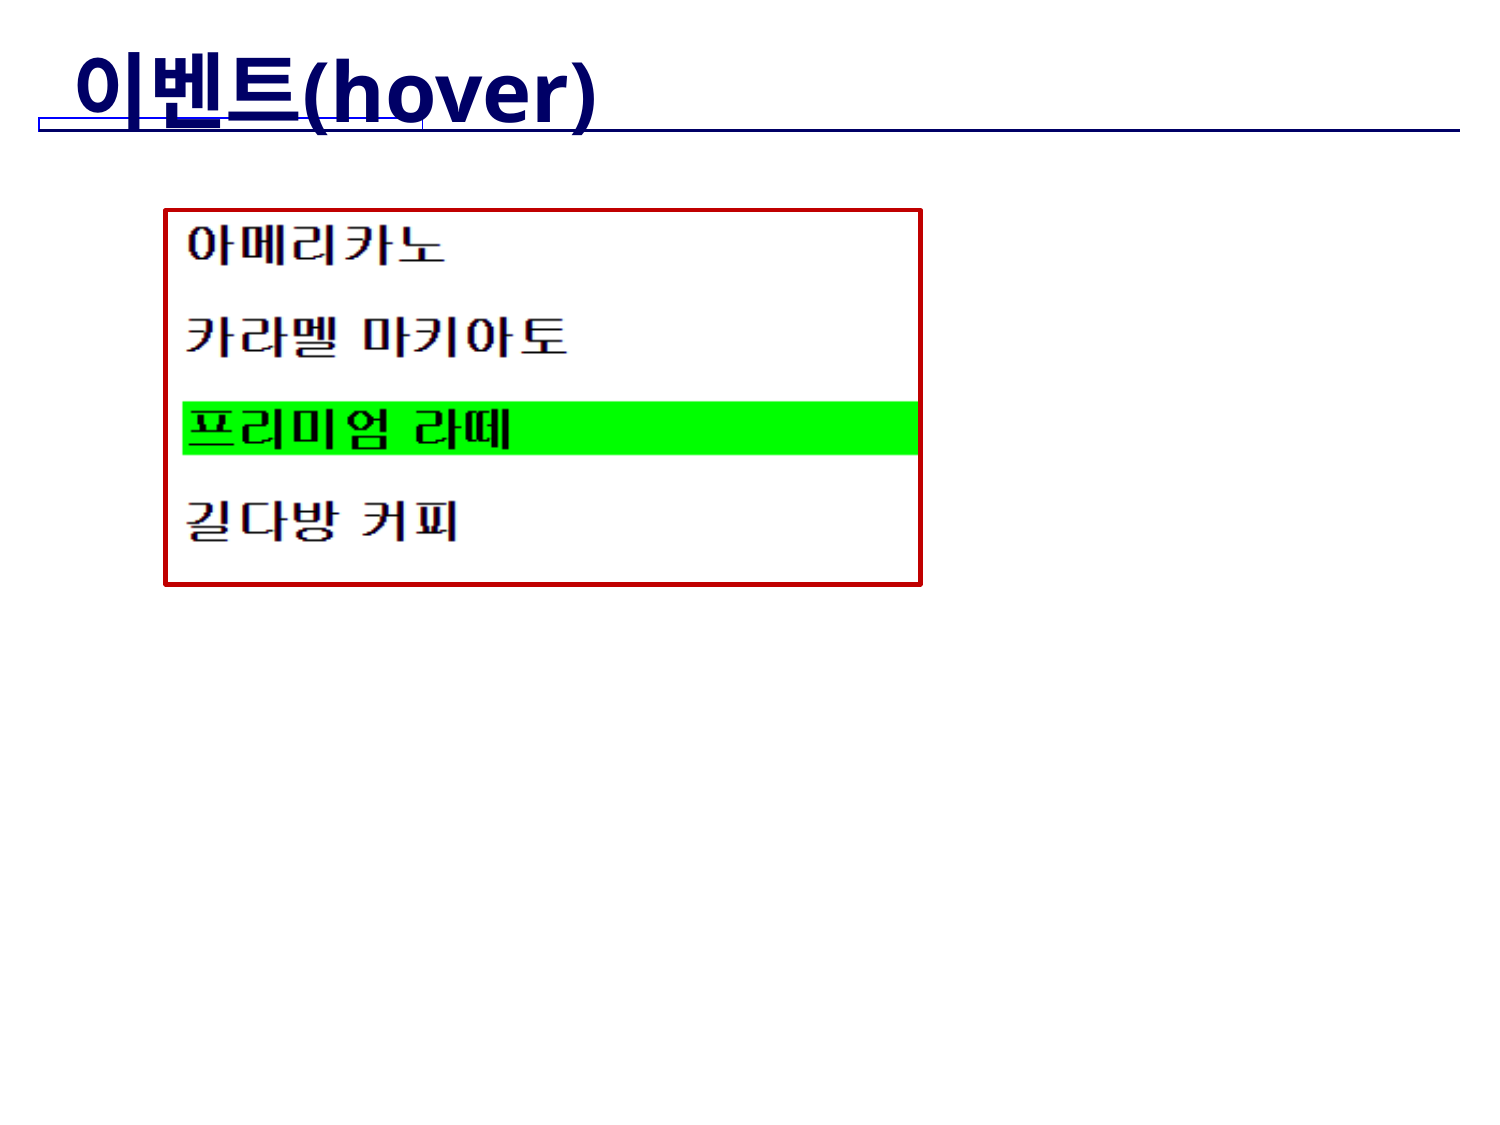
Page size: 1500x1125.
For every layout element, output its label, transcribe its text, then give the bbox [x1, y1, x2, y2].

list [38, 206, 1460, 986]
picture [168, 212, 919, 582]
title 이벤트(hover) [58, 31, 1077, 110]
